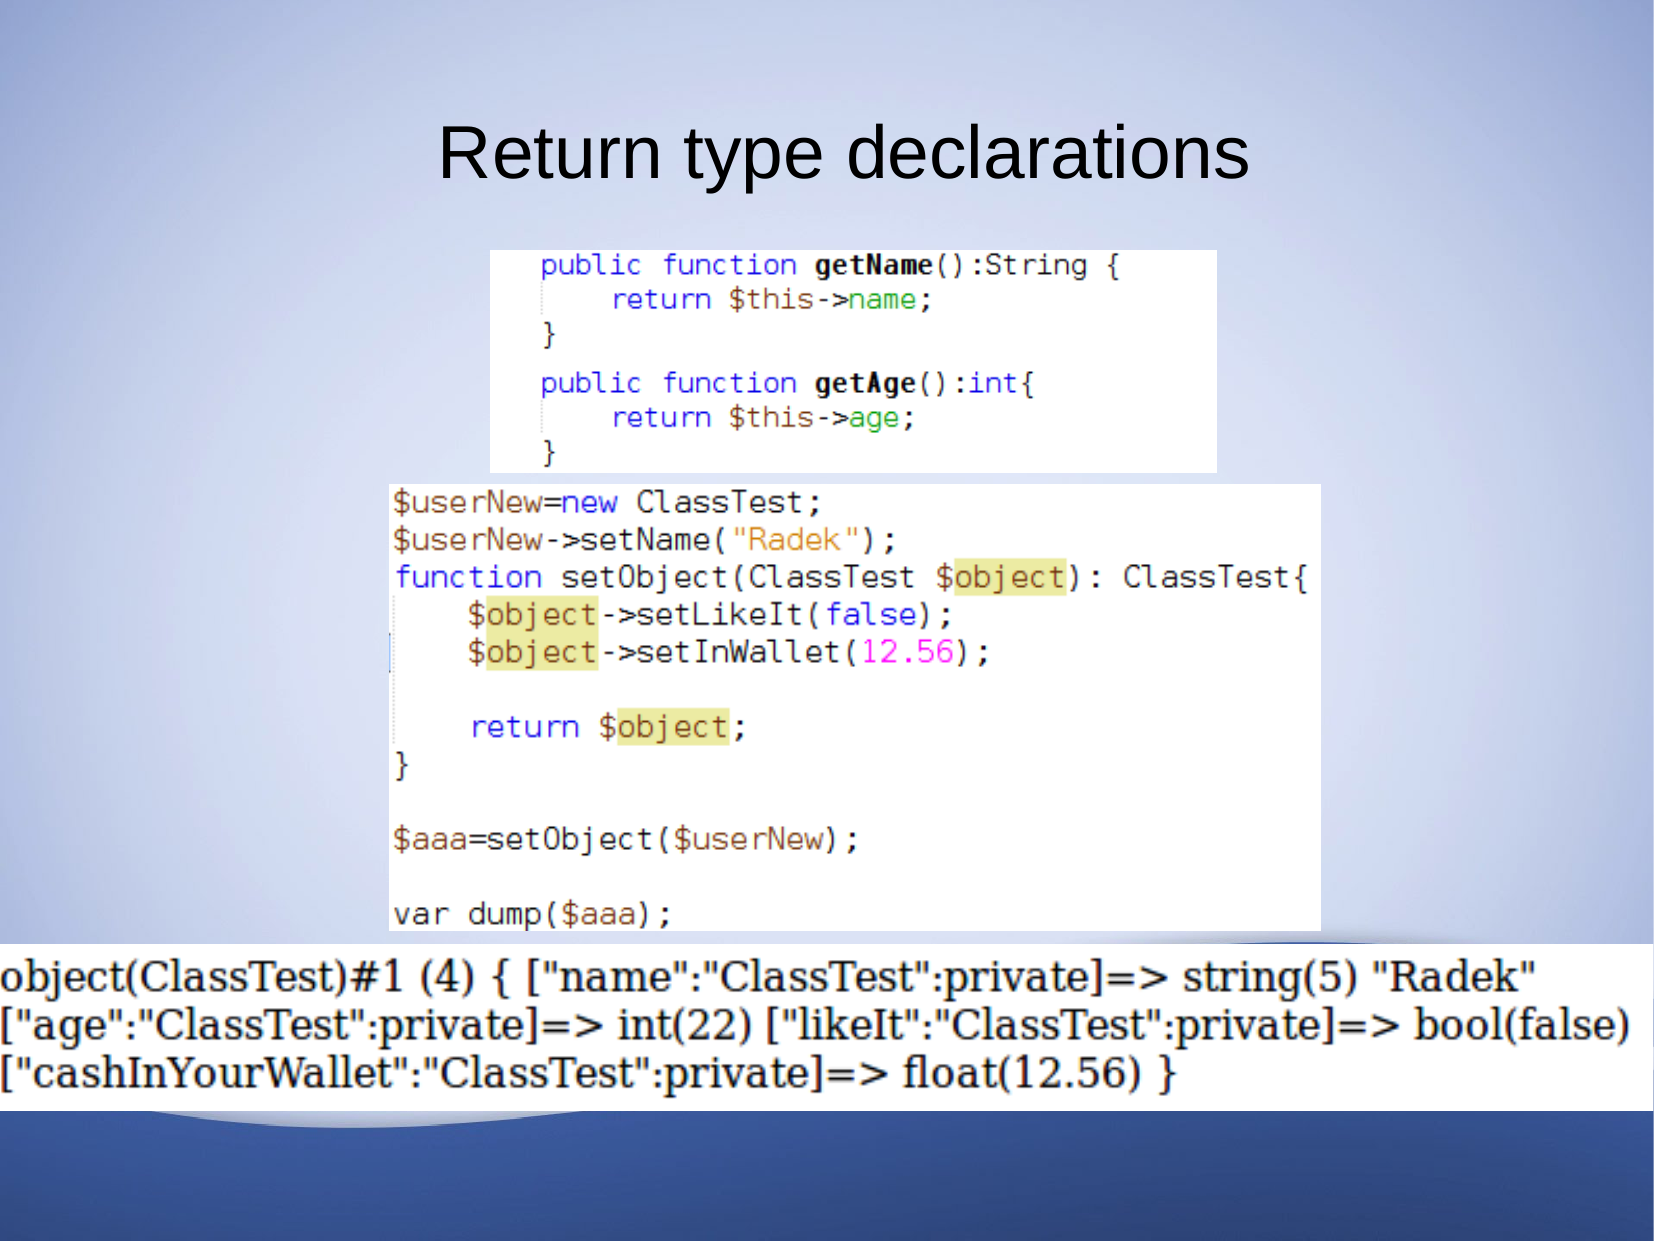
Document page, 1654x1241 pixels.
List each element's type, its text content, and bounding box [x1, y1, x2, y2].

title Return type declarations [82, 49, 1571, 257]
picture [0, 0, 1654, 1241]
